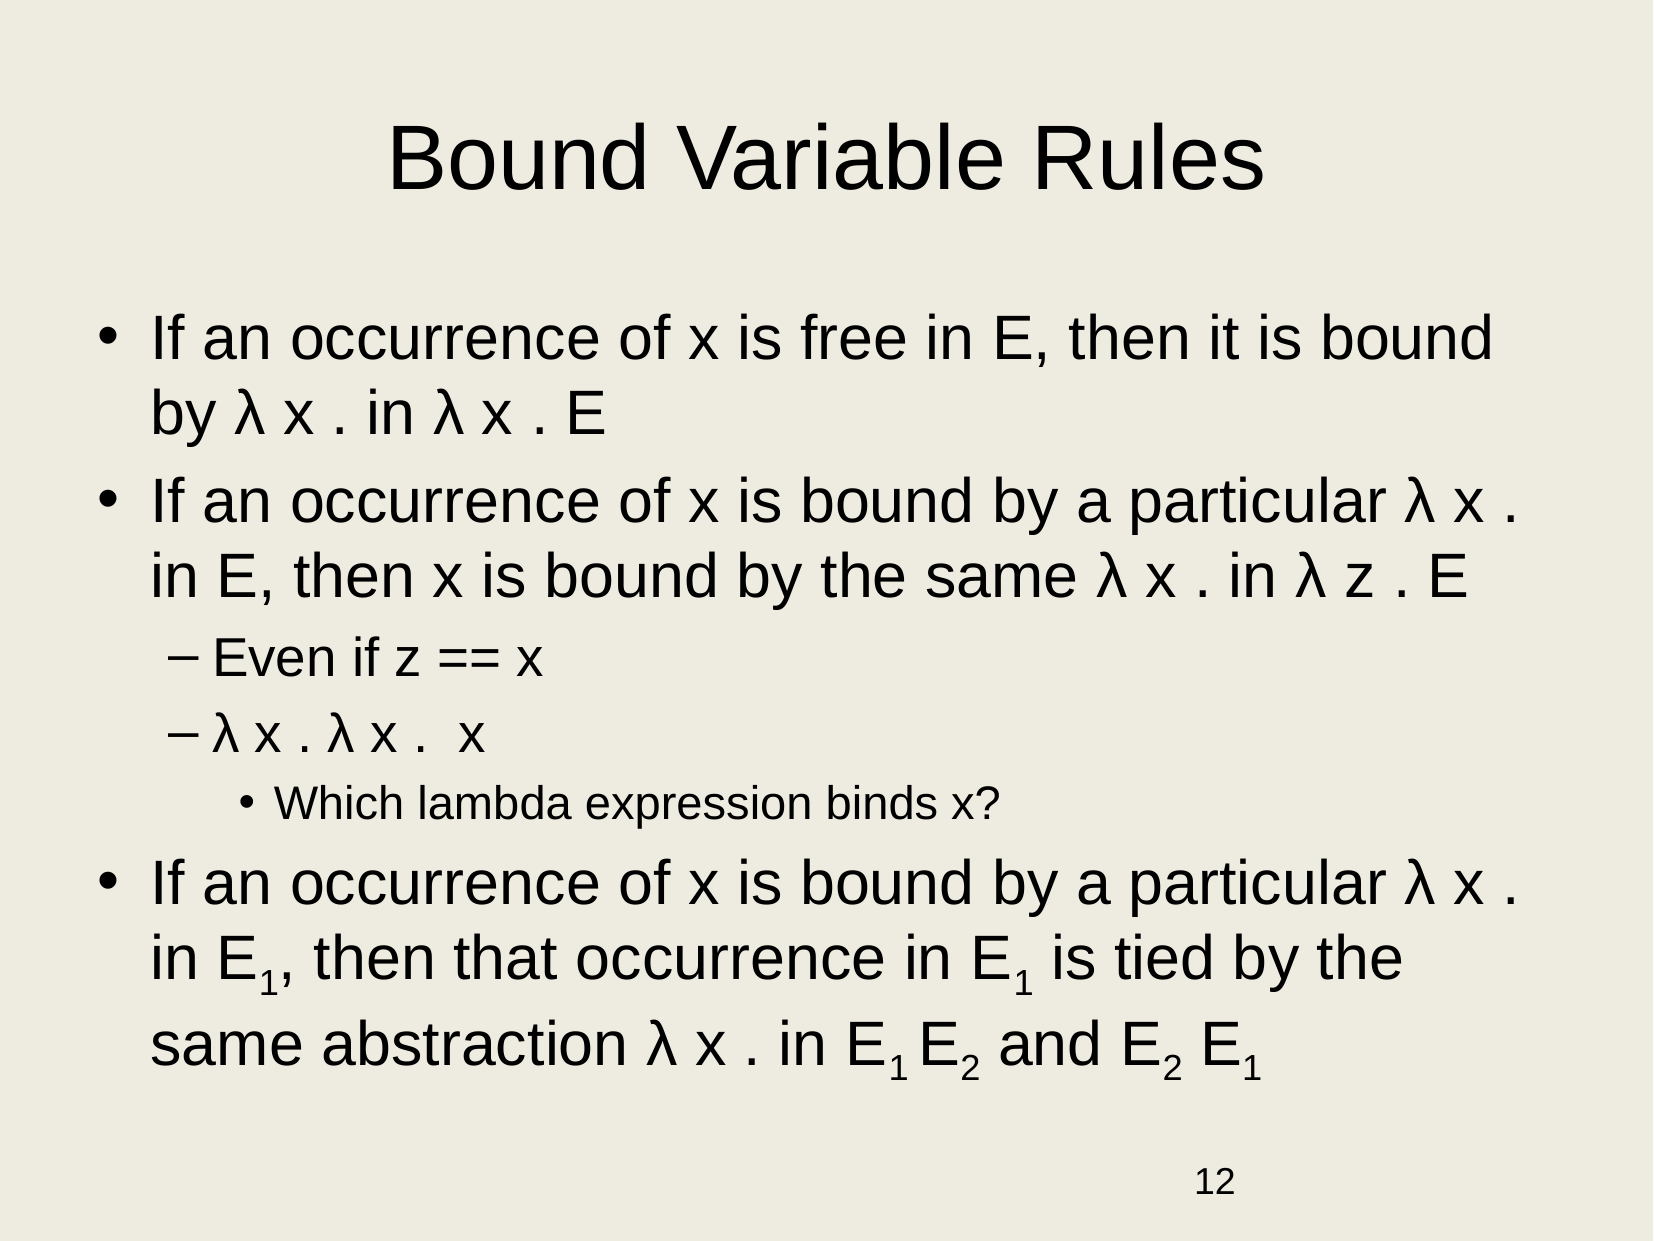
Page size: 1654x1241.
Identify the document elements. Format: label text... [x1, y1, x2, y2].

list If an occurrence of x is free in E, then it is bound by λ x . in λ x . E If an occurrence of x is bound by a particular λ x . in E, then x is bound by the same λ x . in λ z . E Even if z == x λ x . λ x . x Which lambda expression binds x? If an occurrence of x is bound by a particular λ x . in E1, then that occurrence in E1 is tied by the same abstraction λ x . in E1 E2 and E2 E1 [82, 289, 1571, 1109]
slide_number <number> [1179, 1149, 1565, 1216]
title Bound Variable Rules [82, 49, 1571, 257]
